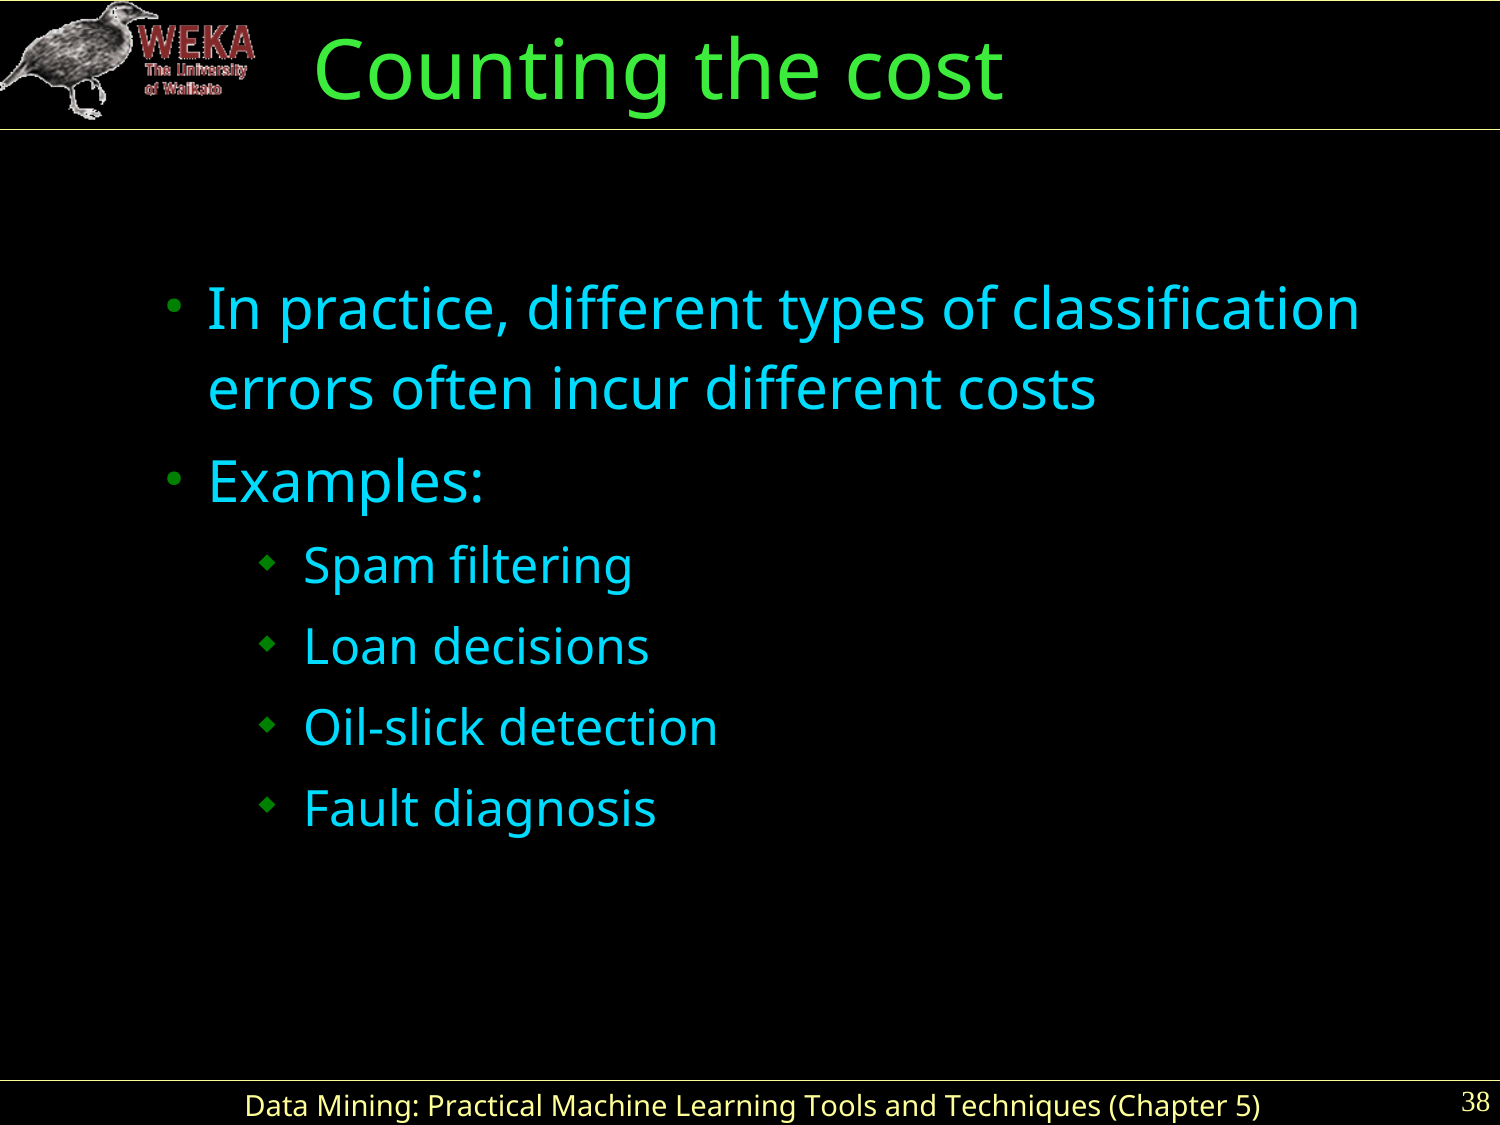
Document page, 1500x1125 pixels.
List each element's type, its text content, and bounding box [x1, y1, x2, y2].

picture [0, 1, 266, 129]
title Counting the cost [297, 0, 1500, 148]
text_box In practice, different types of classification errors often incur different costs Examples: Spam filtering Loan decisions Oil-slick detection Fault diagnosis [149, 260, 1388, 936]
